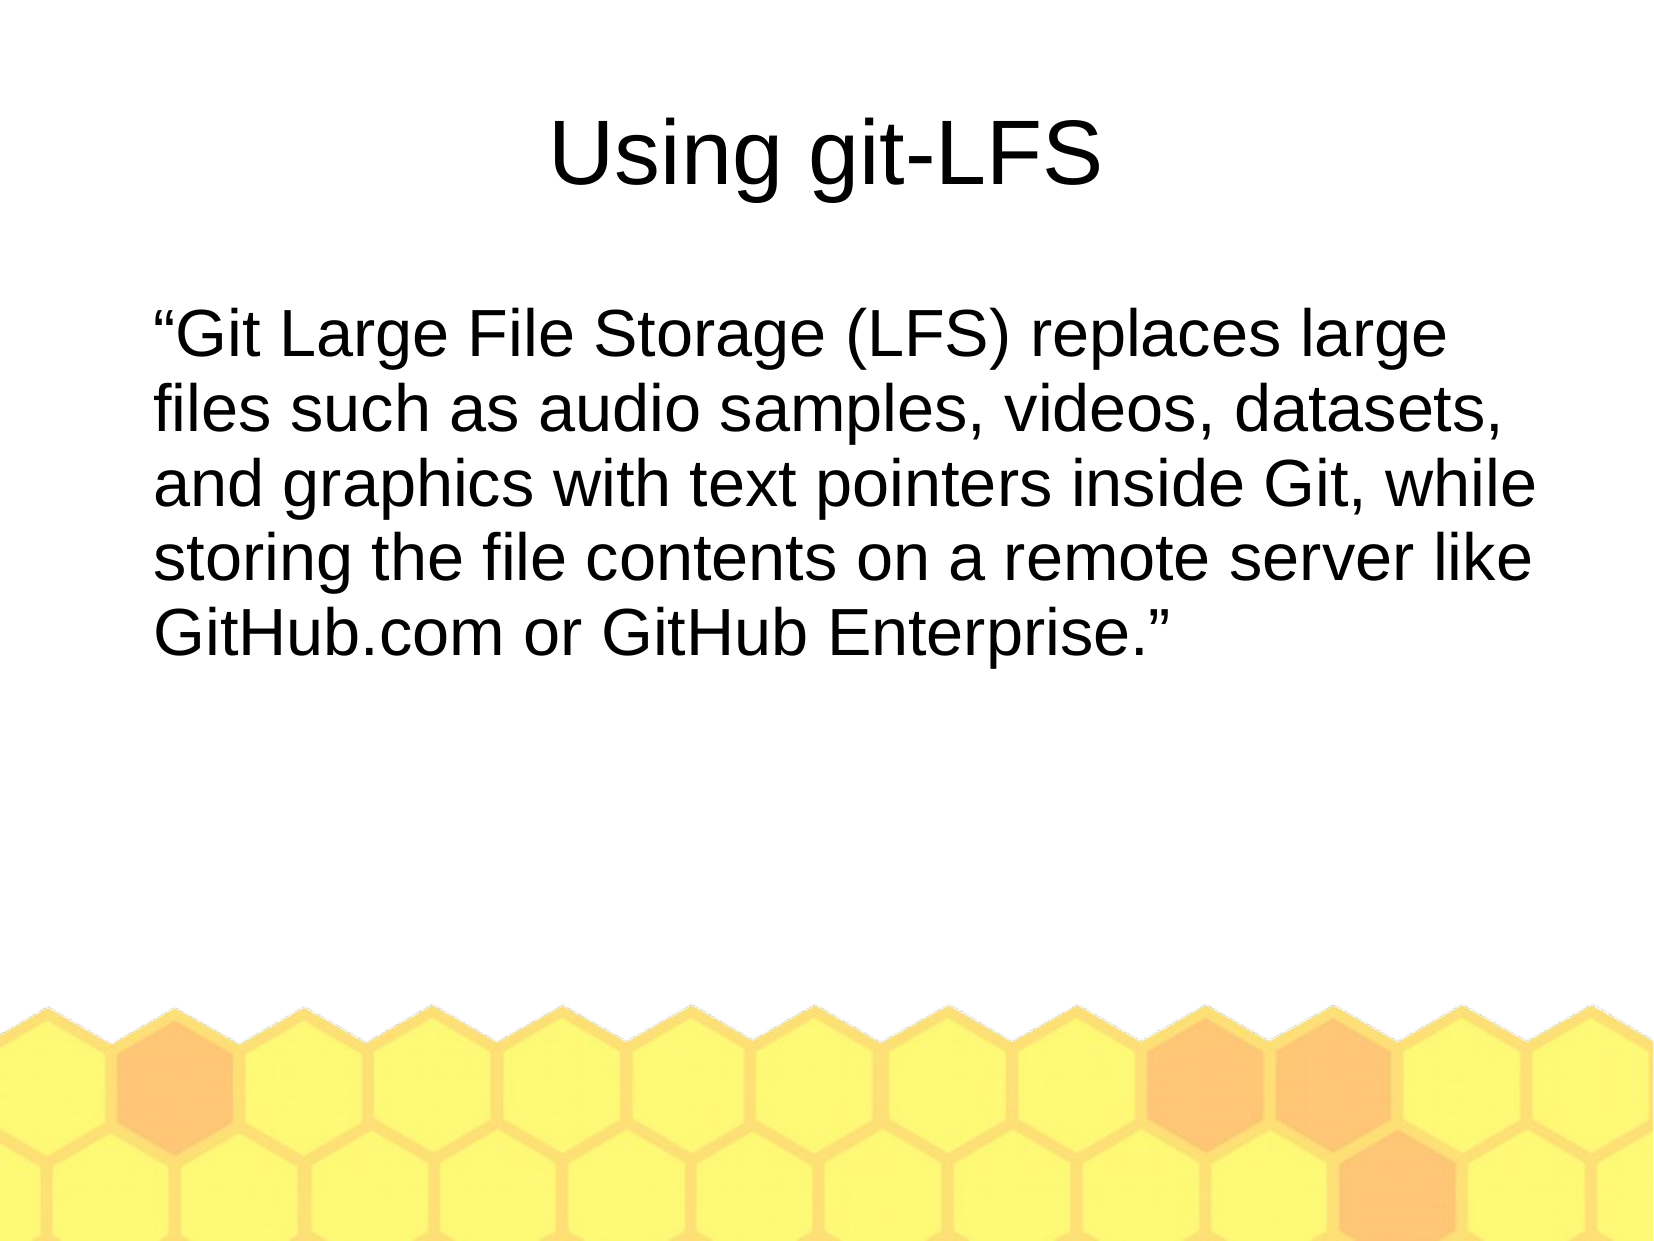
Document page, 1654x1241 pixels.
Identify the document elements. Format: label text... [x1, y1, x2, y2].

picture [0, 1001, 1654, 1241]
title Using git-LFS [82, 49, 1571, 257]
list “Git Large File Storage (LFS) replaces large files such as audio samples, videos, datasets, and graphics with text pointers inside Git, while storing the file contents on a remote server like GitHub.com or GitHub Enterprise.” [82, 296, 1571, 1016]
